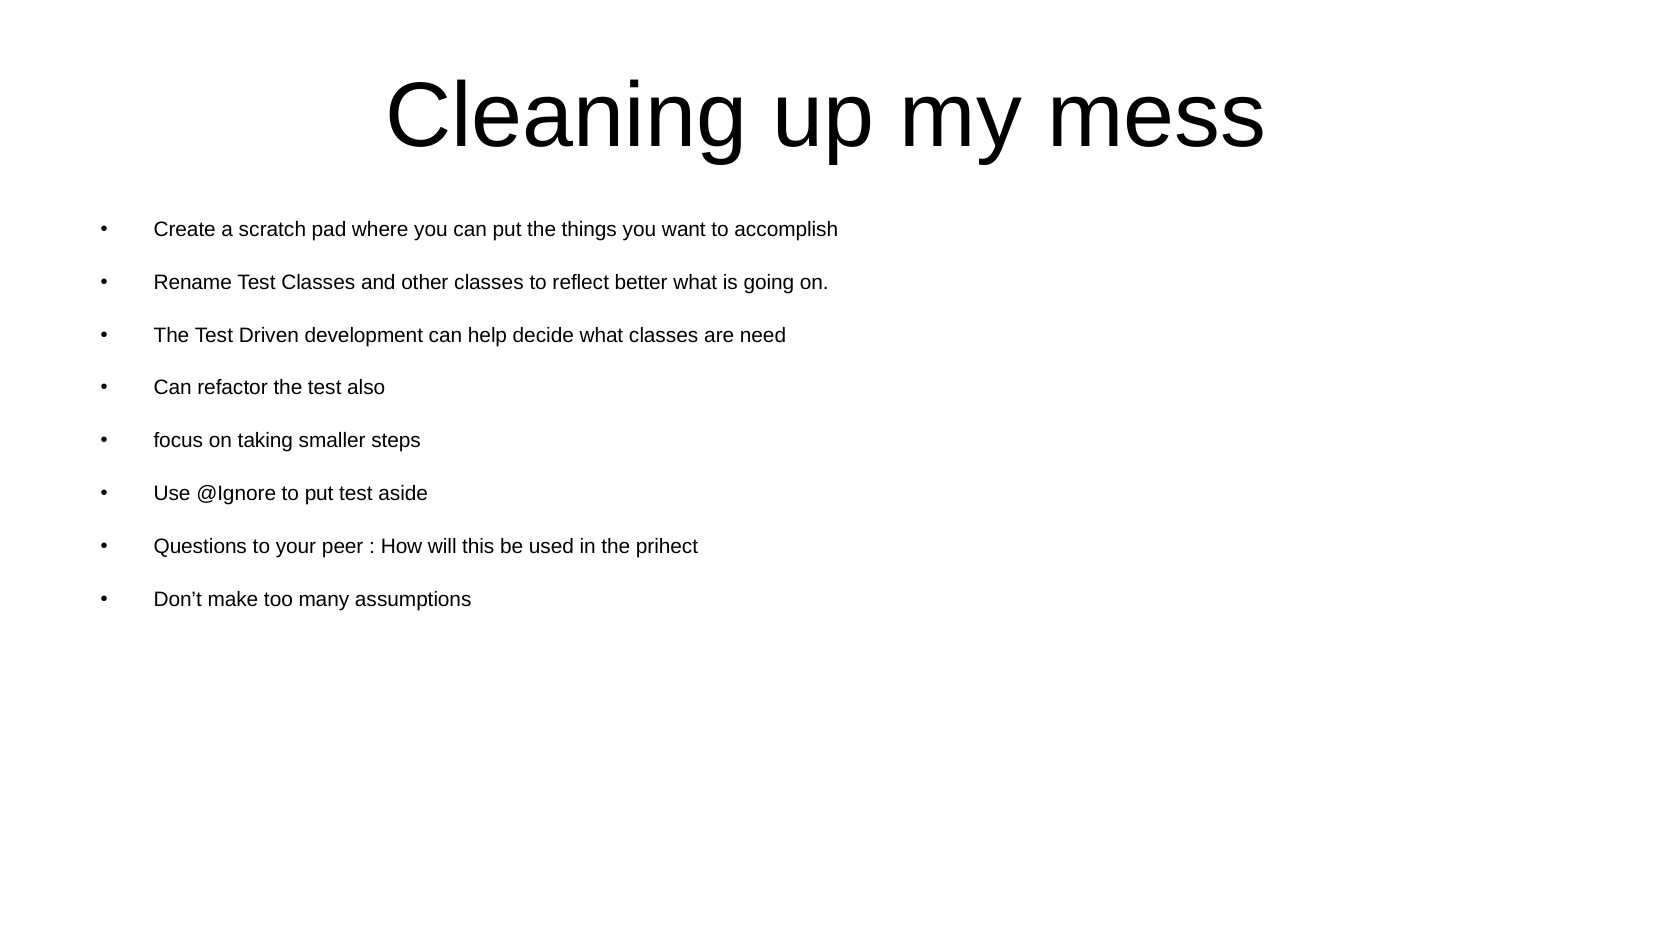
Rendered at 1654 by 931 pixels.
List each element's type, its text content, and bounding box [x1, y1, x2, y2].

list Create a scratch pad where you can put the things you want to accomplish Rename Test Classes and other classes to reflect better what is going on. The Test Driven development can help decide what classes are need Can refactor the test also focus on taking smaller steps Use @Ignore to put test aside Questions to your peer : How will this be used in the prihect Don’t make too many assumptions [82, 217, 1636, 916]
title Cleaning up my mess [82, 37, 1571, 193]
